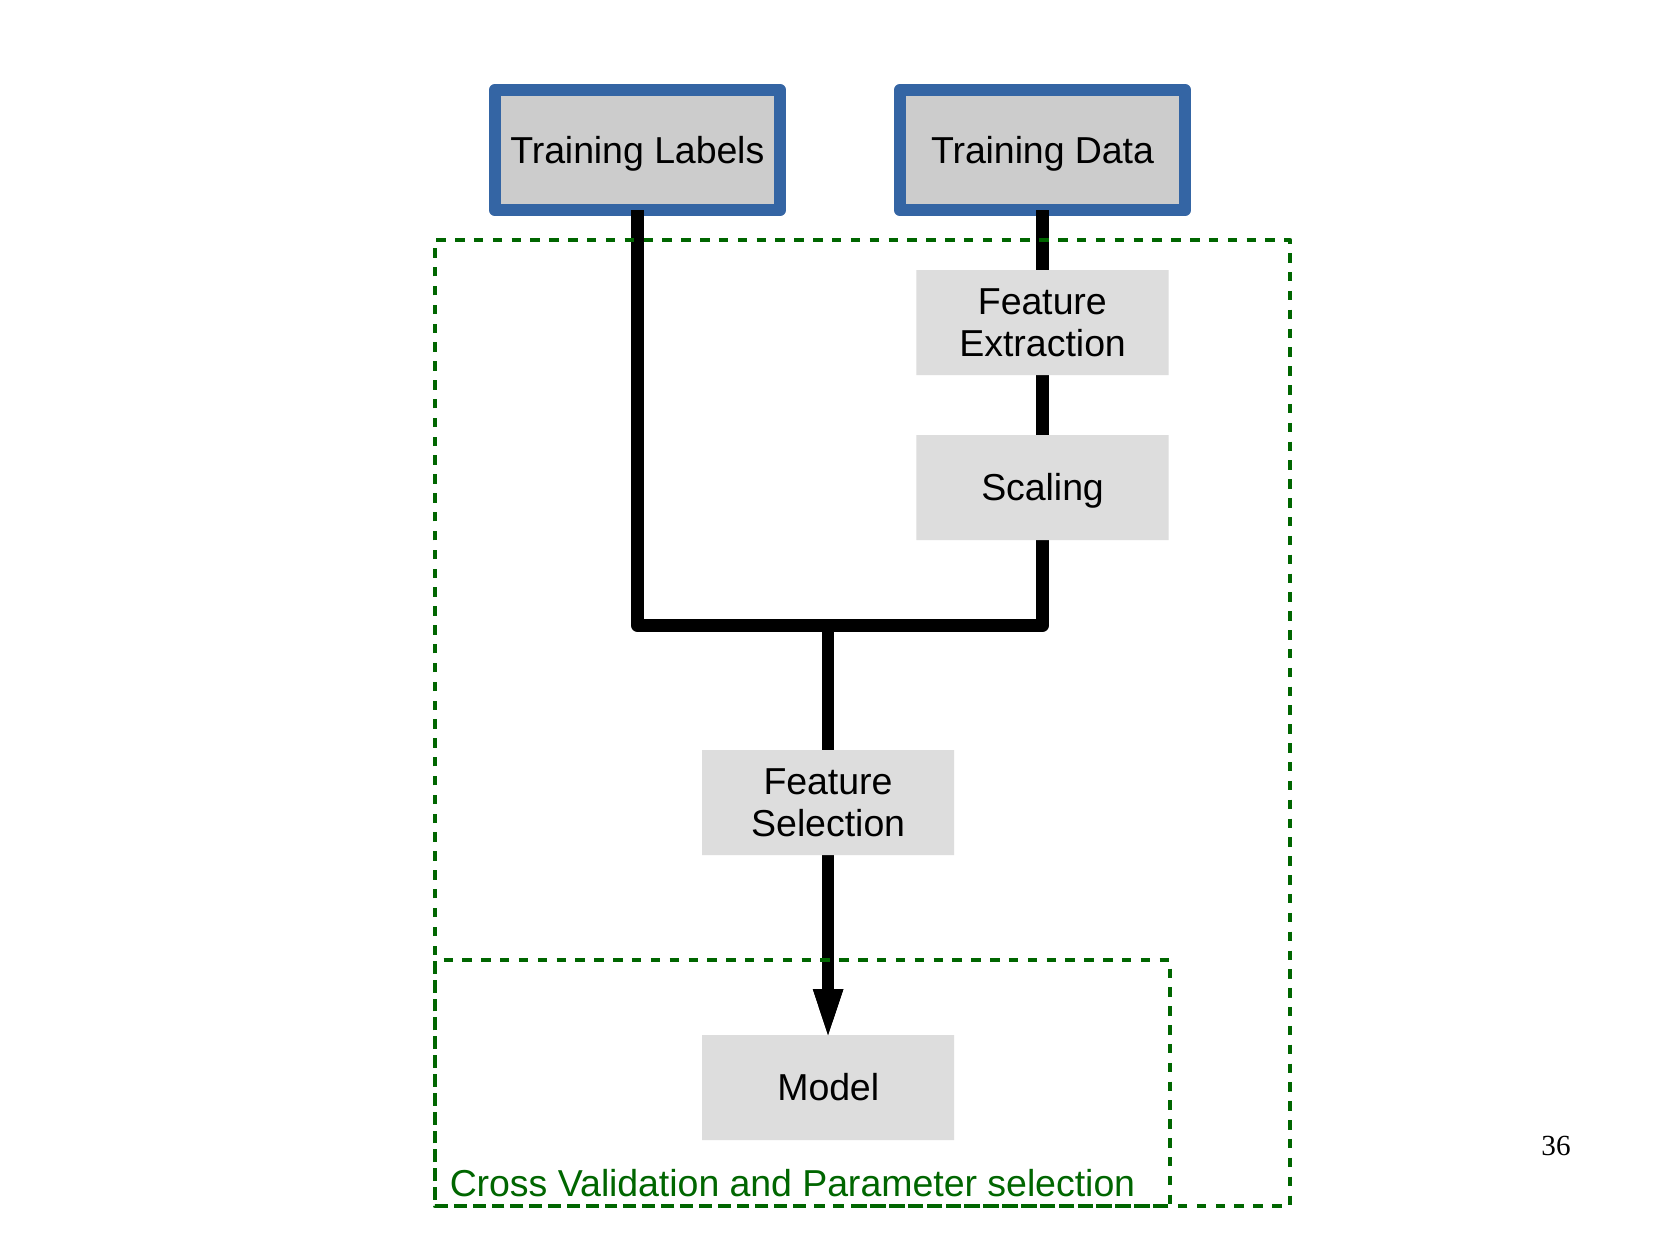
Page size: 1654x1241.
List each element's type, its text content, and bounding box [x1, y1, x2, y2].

text_box Feature Extraction [916, 270, 1169, 376]
text_box Cross Validation and Parameter selection [435, 1155, 1171, 1212]
text_box Scaling [916, 435, 1169, 541]
text_box Feature Selection [702, 750, 955, 856]
text_box Model [702, 1035, 955, 1141]
text_box Training Data [900, 90, 1186, 211]
text_box Training Labels [495, 90, 781, 211]
